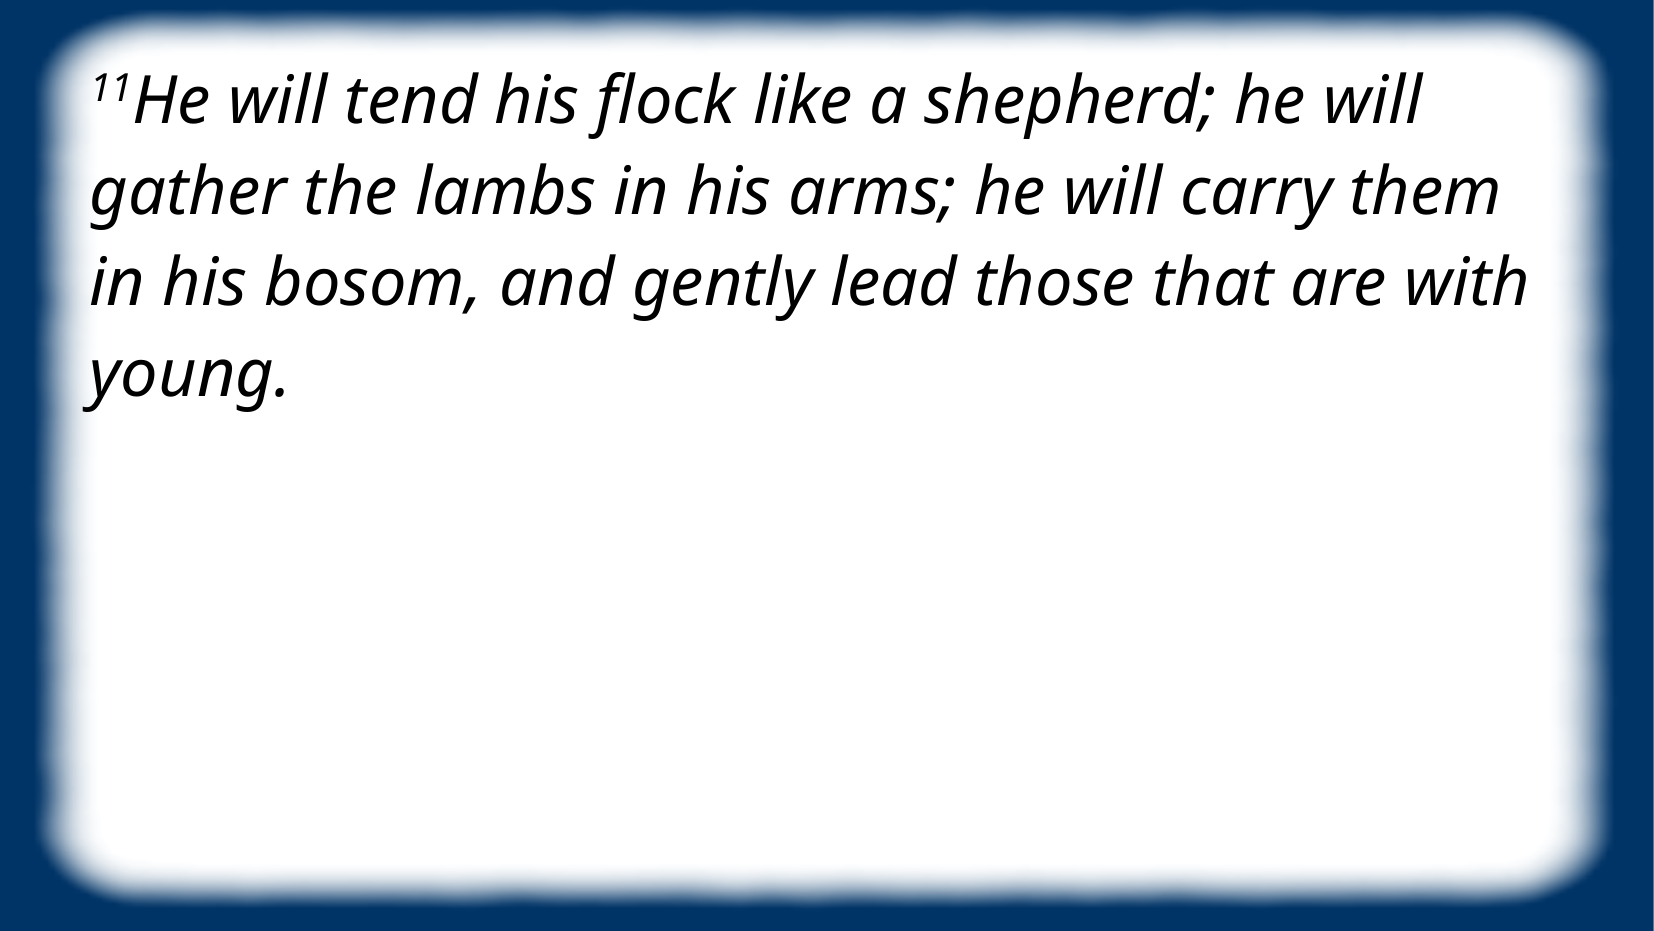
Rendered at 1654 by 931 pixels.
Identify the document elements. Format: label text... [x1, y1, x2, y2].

text_box 11He will tend his flock like a shepherd; he will gather the lambs in his arms; he will carry them in his bosom, and gently lead those that are with young. [75, 45, 1561, 421]
picture [0, 0, 1654, 931]
